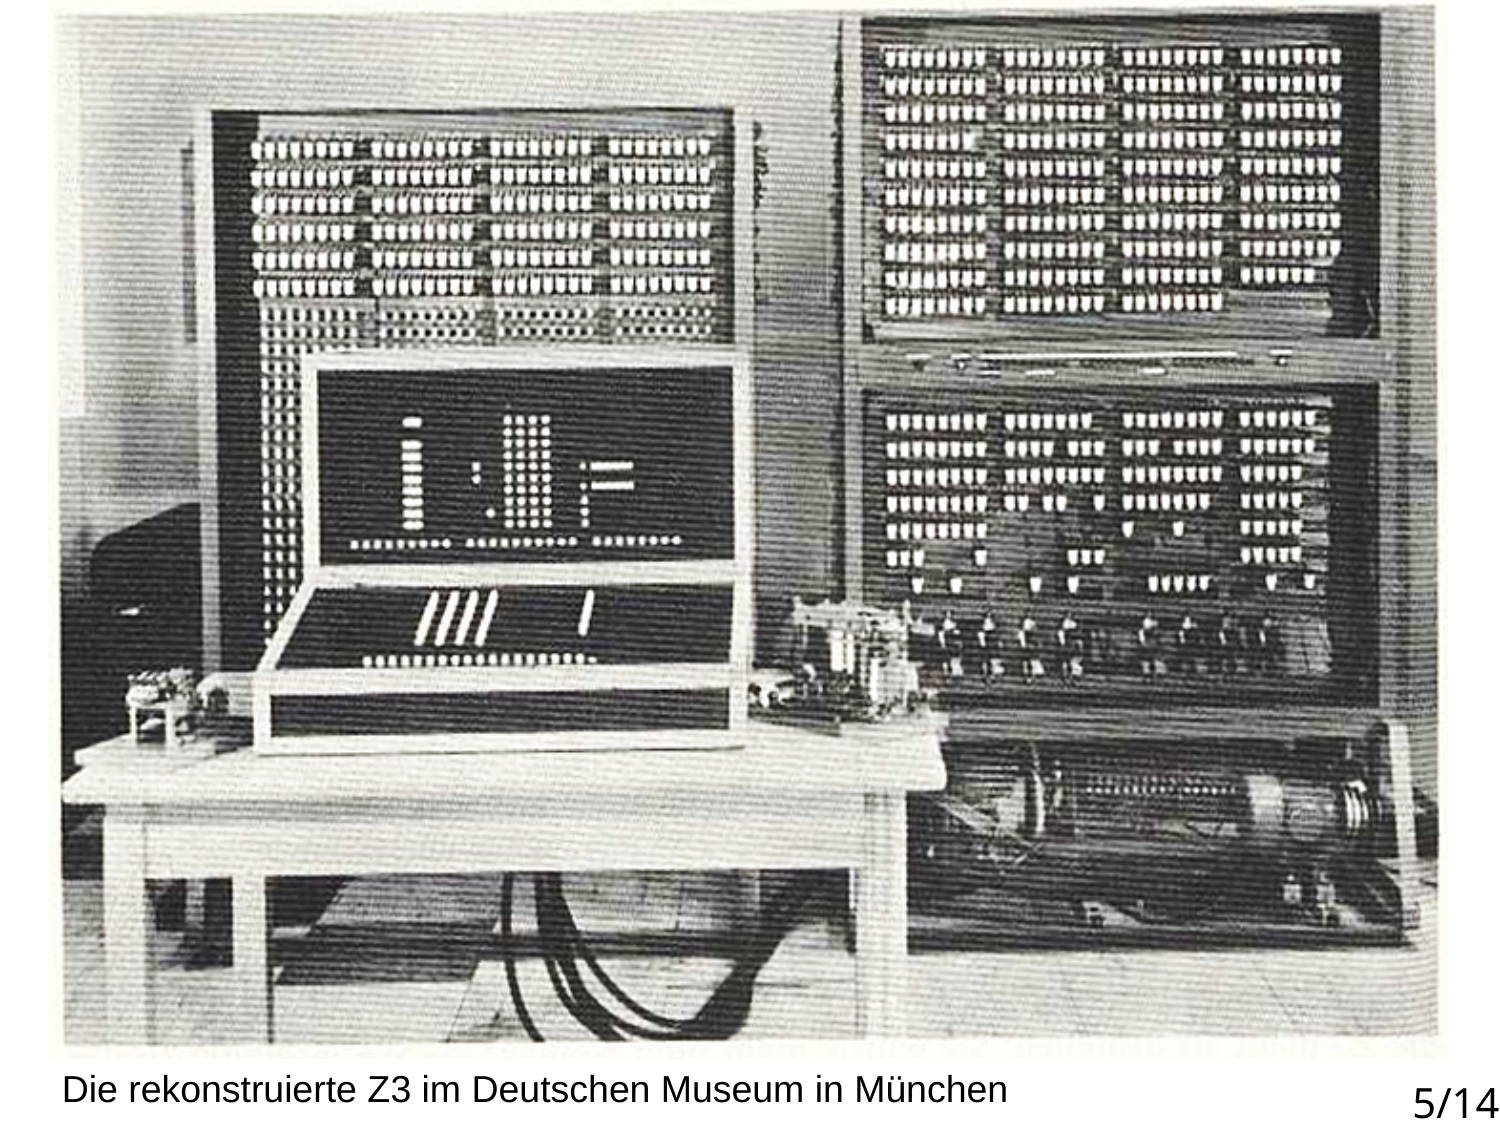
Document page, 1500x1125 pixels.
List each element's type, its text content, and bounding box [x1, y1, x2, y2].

picture [48, 0, 1449, 1059]
text_box Die rekonstruierte Z3 im Deutschen Museum in München [47, 1057, 1024, 1118]
